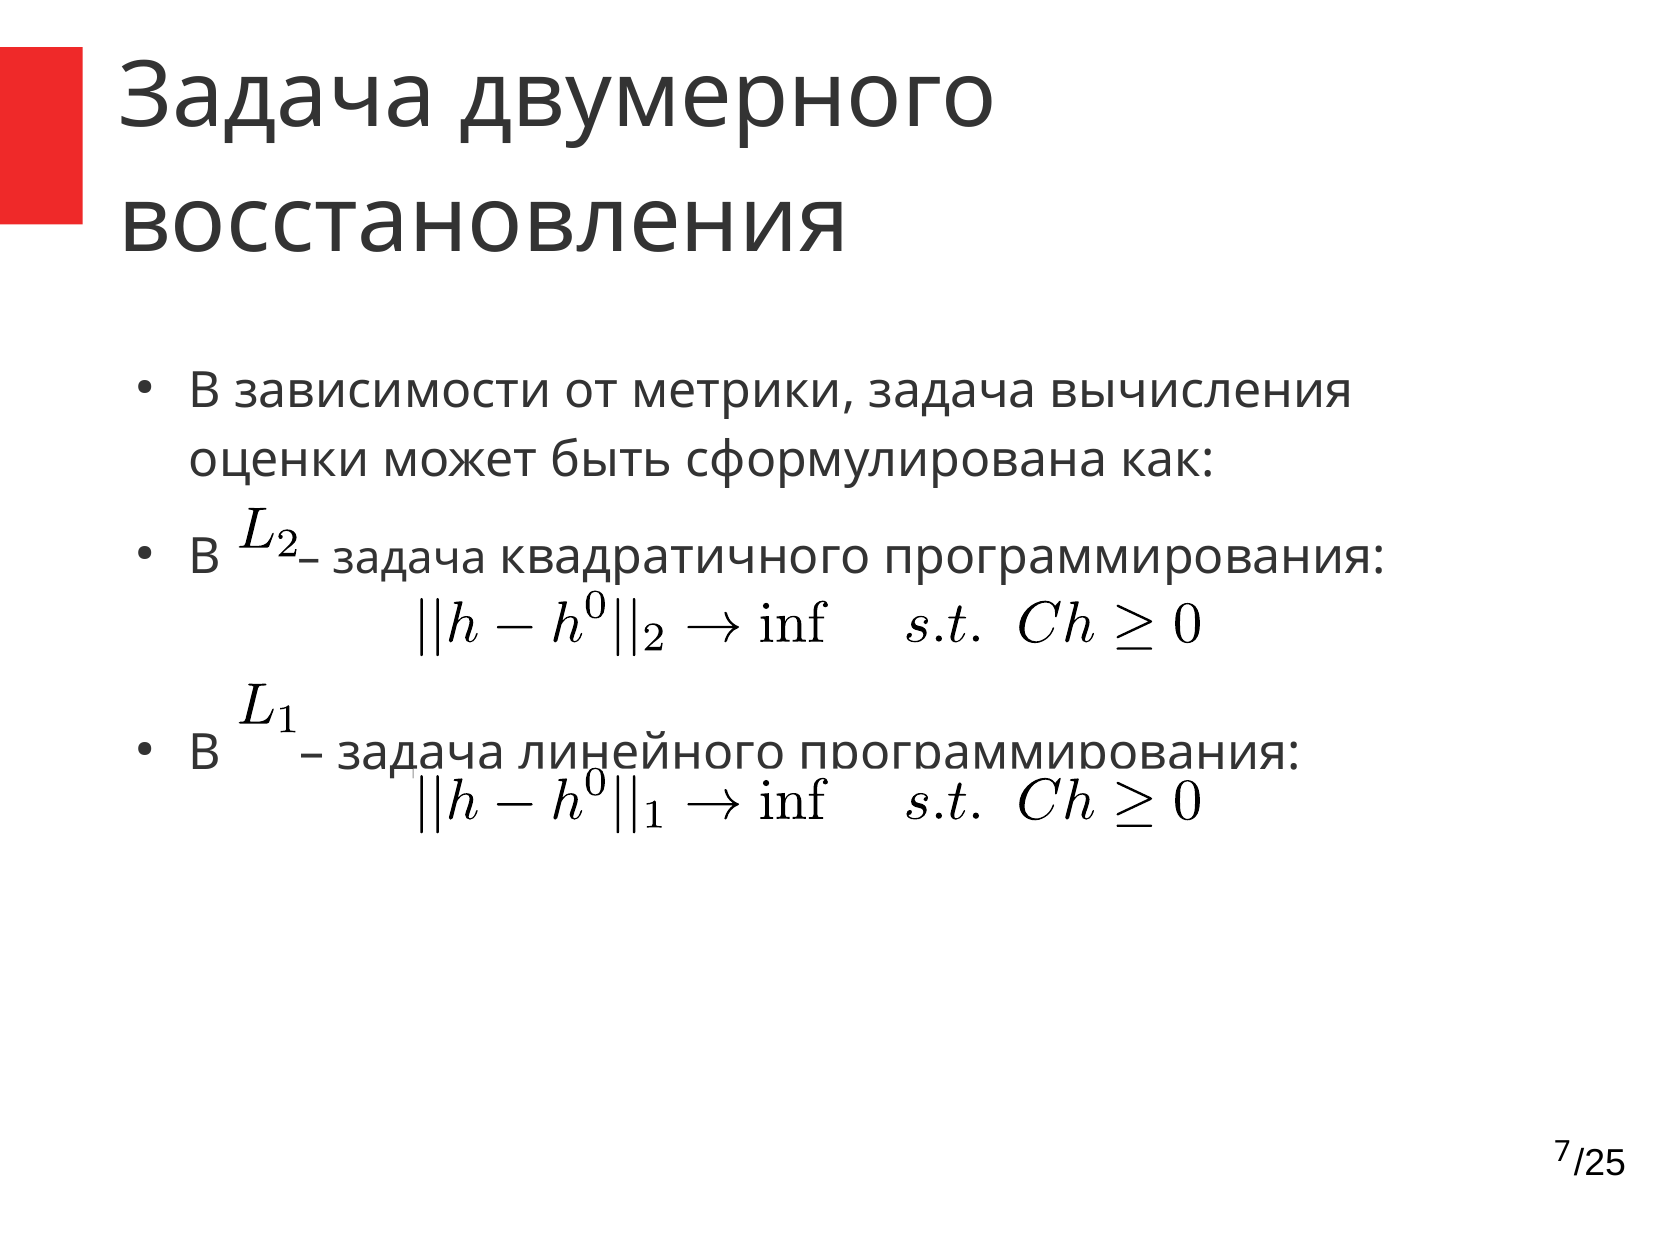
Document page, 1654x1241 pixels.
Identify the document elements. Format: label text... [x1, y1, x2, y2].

title Задача двумерного восстановления [118, 45, 1571, 261]
list В зависимости от метрики, задача вычисления оценки может быть сформулирована как: В – задача квадратичного программирования: В – задача линейного программирования: [118, 354, 1536, 1074]
text_box [236, 507, 300, 557]
text_box /25 [1559, 1134, 1654, 1205]
text_box [413, 590, 1203, 657]
text_box [413, 767, 1203, 834]
text_box [236, 683, 300, 733]
